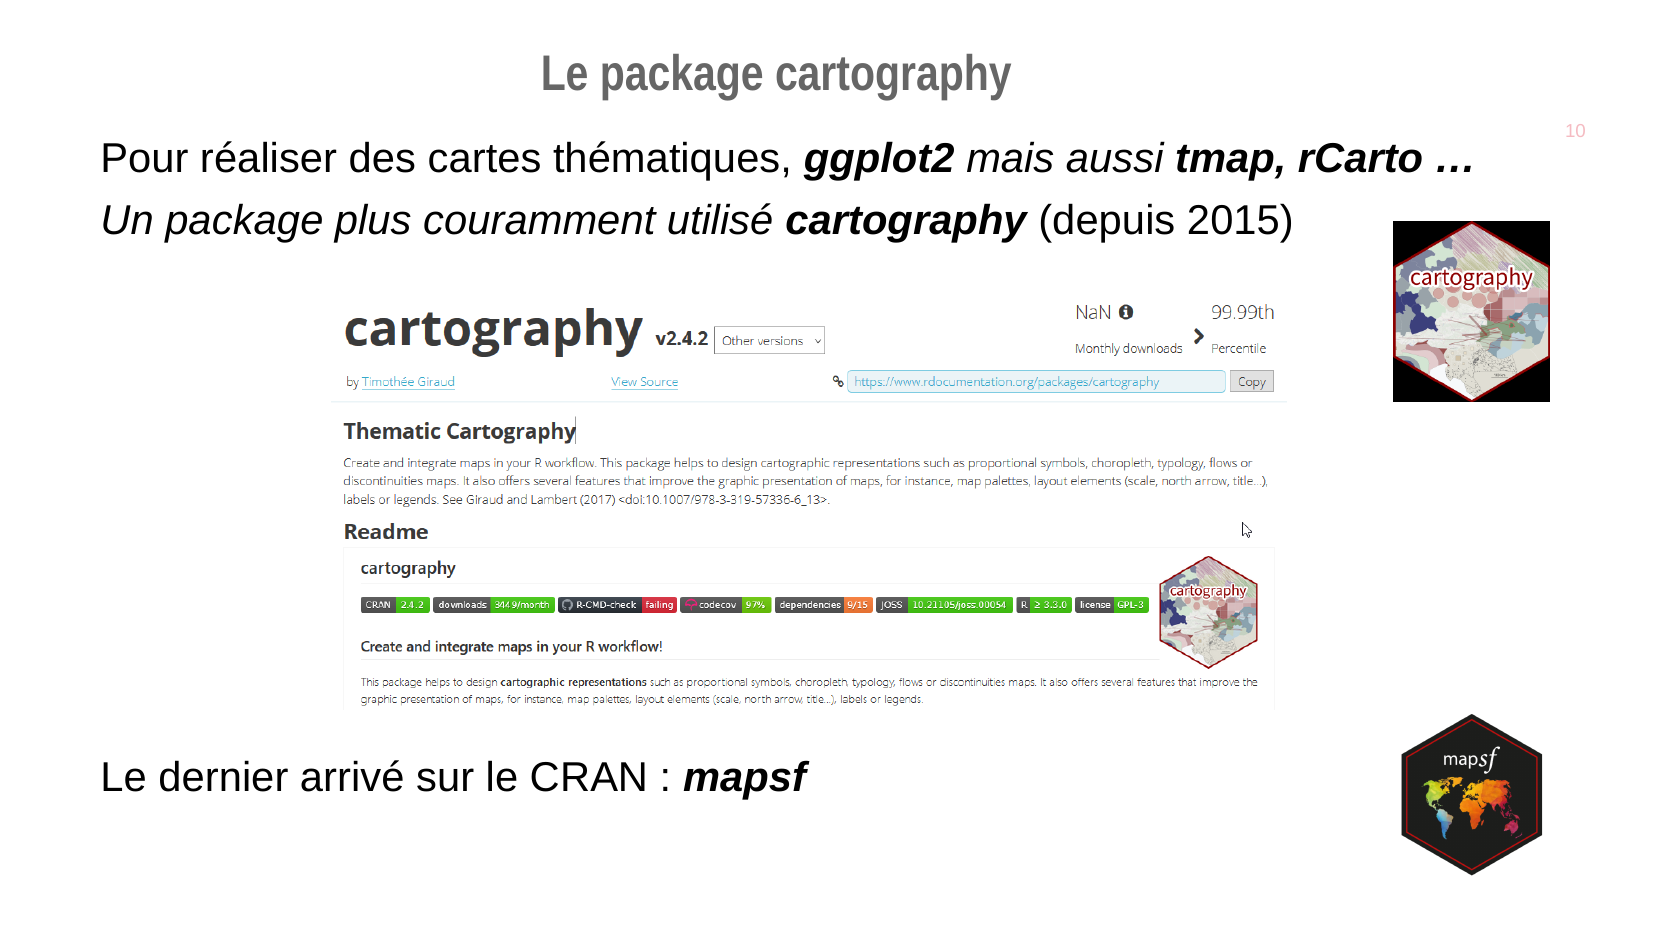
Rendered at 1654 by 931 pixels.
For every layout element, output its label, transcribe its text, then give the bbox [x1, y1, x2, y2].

picture [1393, 221, 1550, 402]
picture [317, 299, 1626, 880]
text_box Pour réaliser des cartes thématiques, ggplot2 mais aussi tmap, rCarto … Un package plus couramment utilisé cartography (depuis 2015) Le dernier arrivé sur le CRAN : mapsf [82, 131, 1606, 907]
text_box [1564, 118, 1654, 142]
title Le package cartography [97, 40, 1456, 102]
